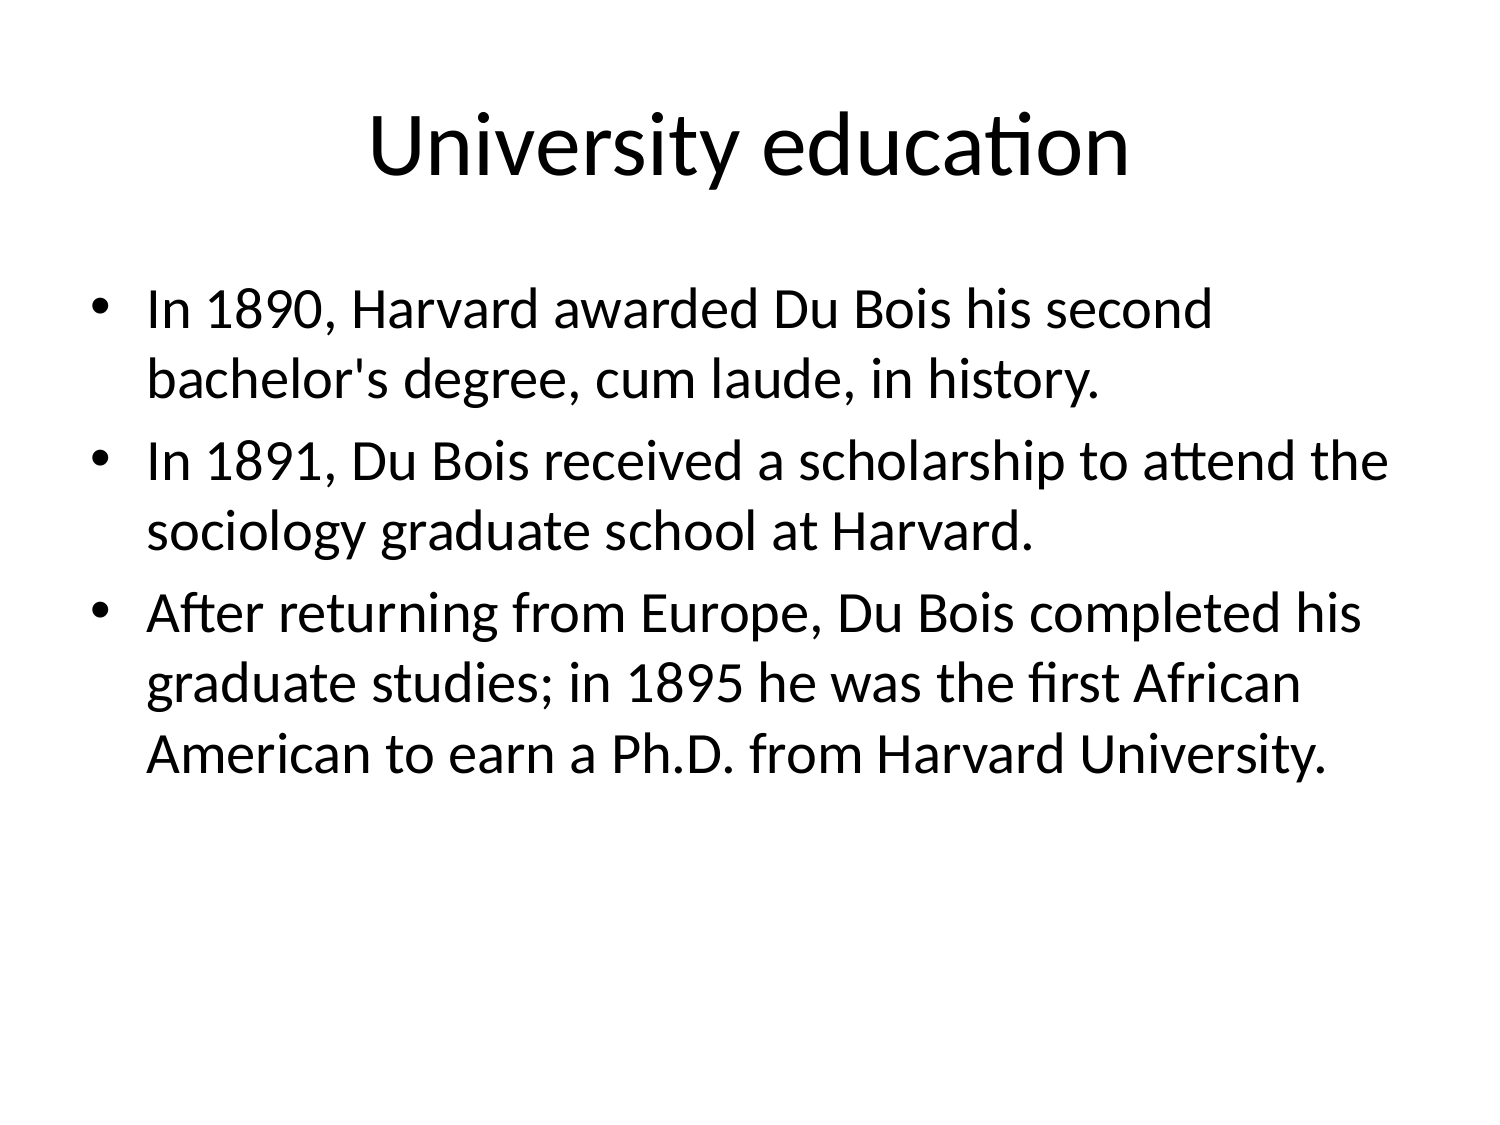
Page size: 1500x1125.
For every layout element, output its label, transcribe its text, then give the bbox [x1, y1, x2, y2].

title University education [75, 45, 1425, 233]
list In 1890, Harvard awarded Du Bois his second bachelor's degree, cum laude, in history. In 1891, Du Bois received a scholarship to attend the sociology graduate school at Harvard. After returning from Europe, Du Bois completed his graduate studies; in 1895 he was the first African American to earn a Ph.D. from Harvard University. [75, 262, 1425, 1005]
